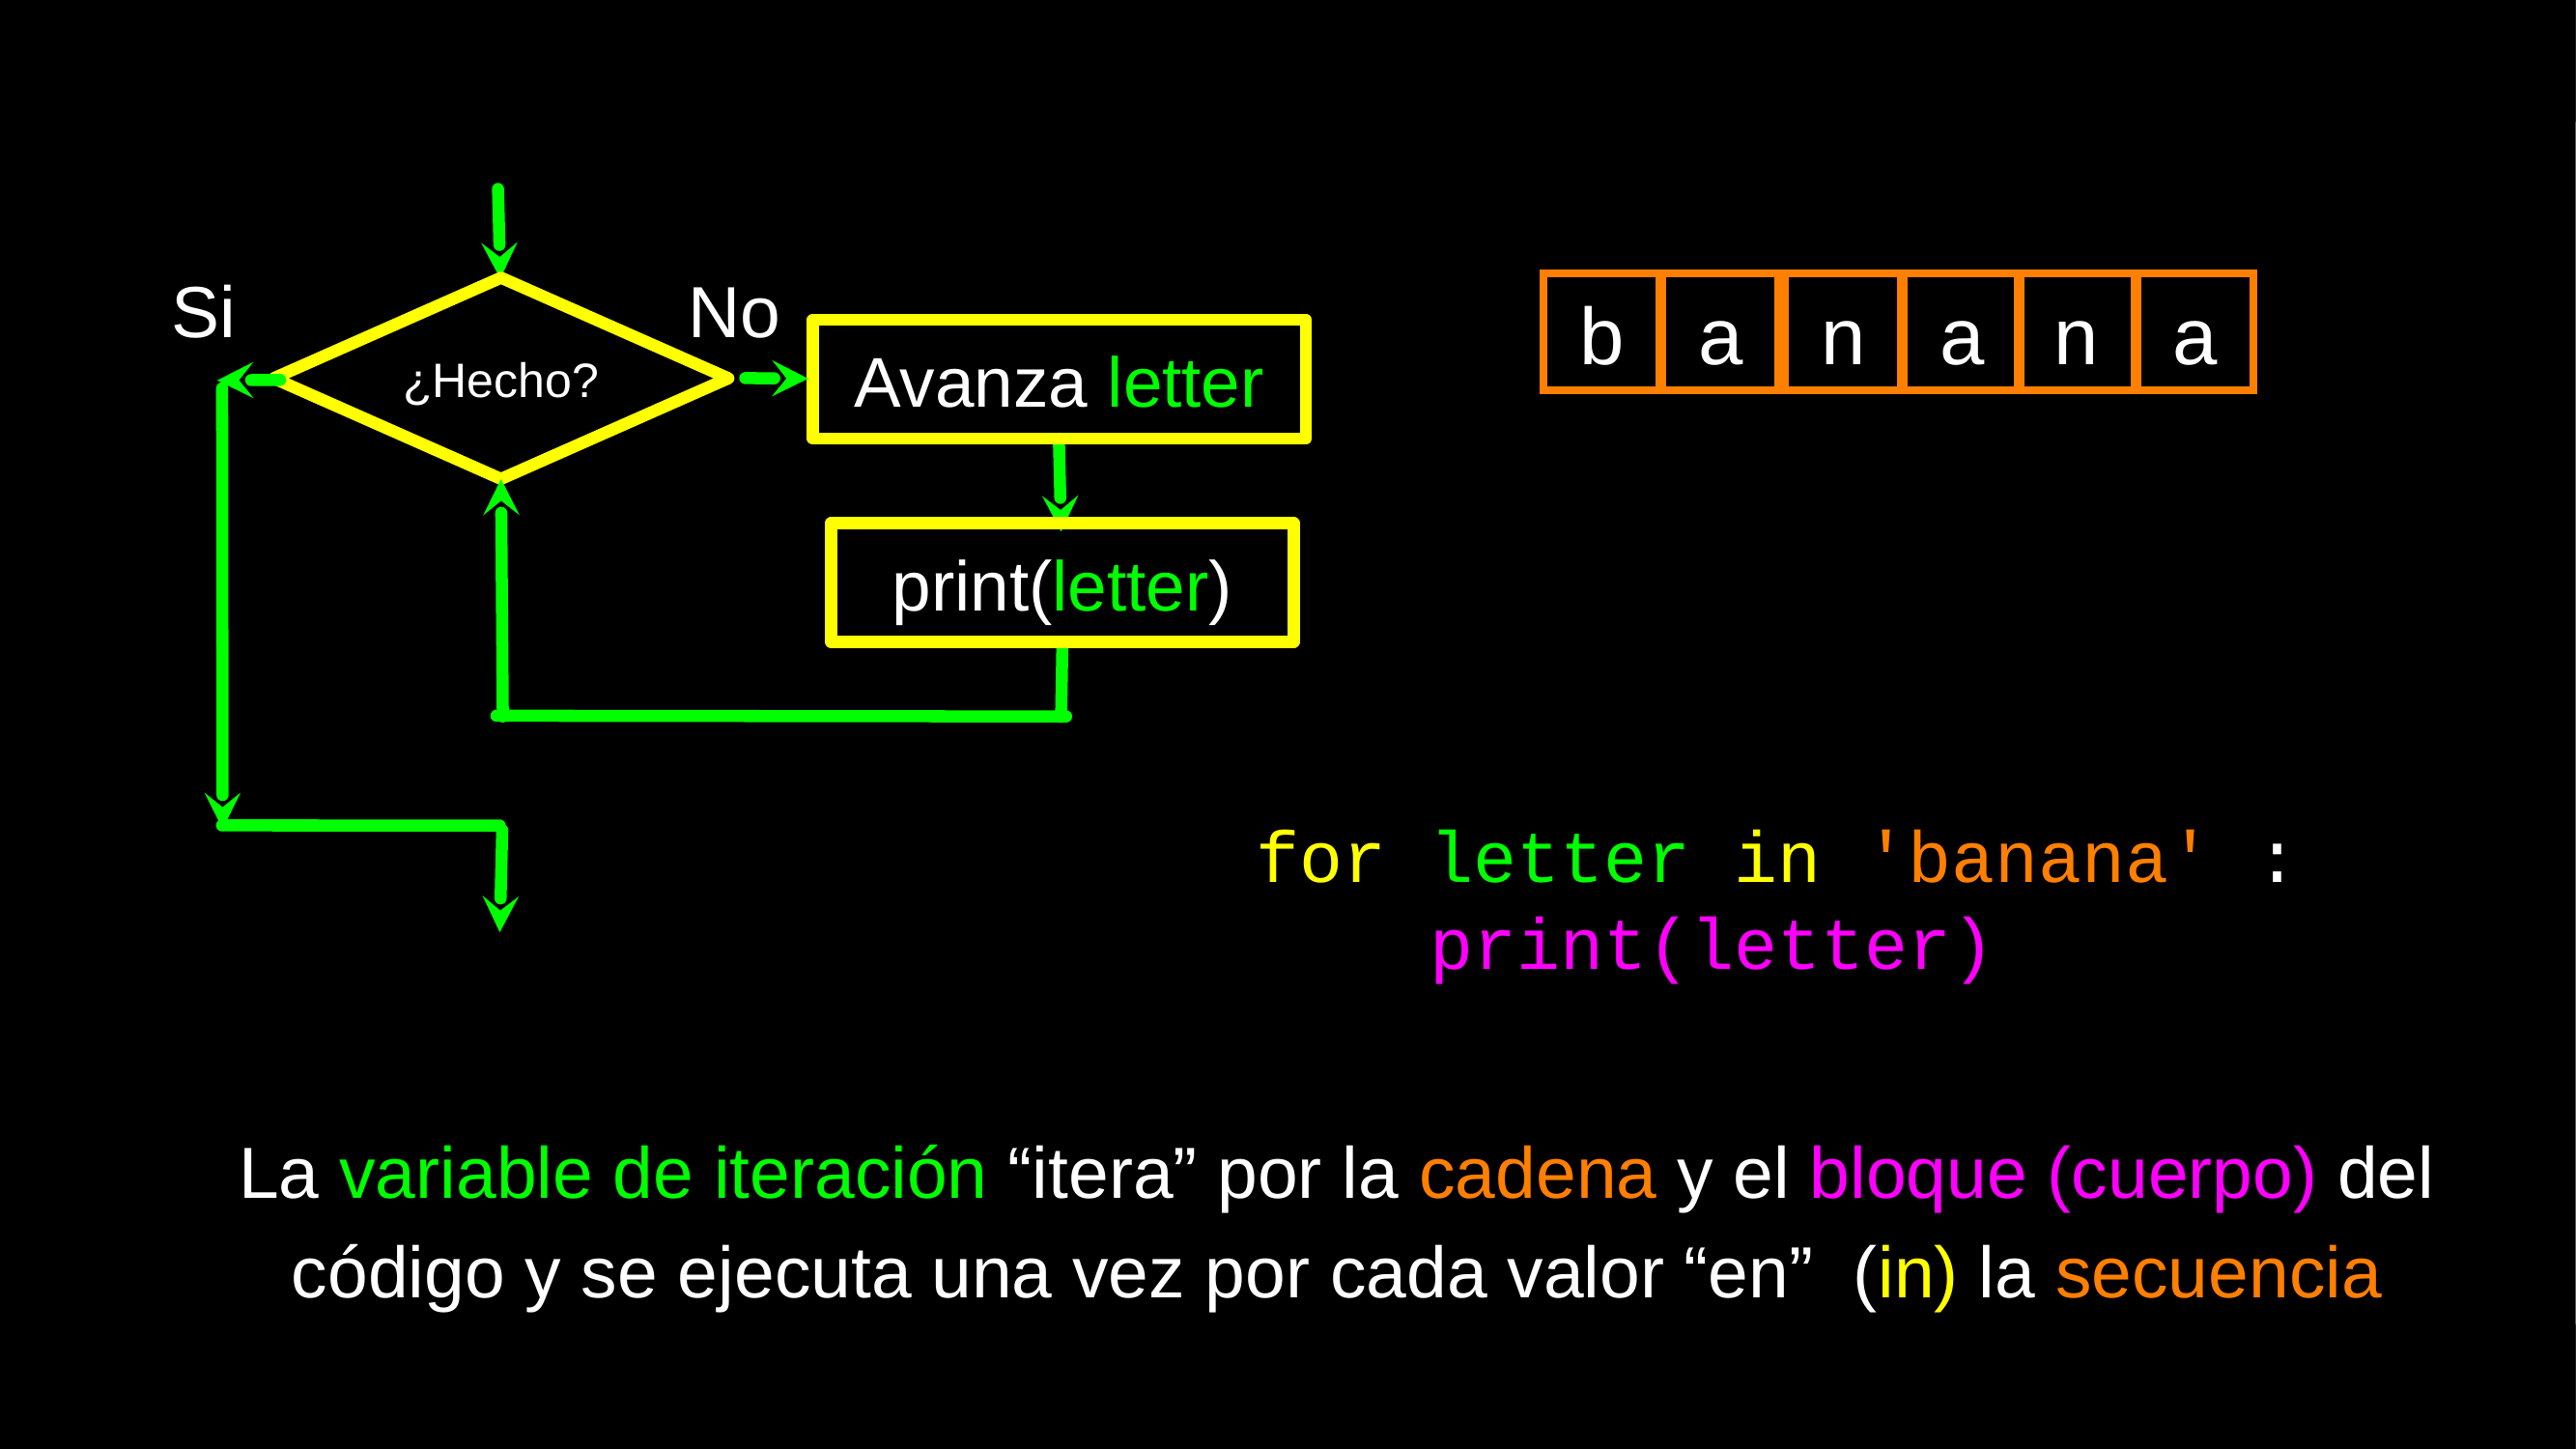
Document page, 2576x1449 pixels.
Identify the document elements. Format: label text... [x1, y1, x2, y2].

text_box La variable de iteración “itera” por la cadena y el bloque (cuerpo) del código y se ejecuta una vez por cada valor “en” (in) la secuencia [185, 1105, 2488, 1321]
text_box print(letter) [831, 523, 1294, 642]
text_box b [1543, 273, 1660, 391]
text_box n [1784, 273, 1902, 391]
text_box n [2018, 273, 2136, 391]
text_box a [1903, 273, 2018, 391]
text_box ¿Hecho? [283, 277, 729, 479]
text_box for letter in 'banana' : print(letter) [1256, 806, 2308, 987]
text_box Avanza letter [812, 320, 1307, 440]
text_box a [1661, 273, 1779, 391]
text_box No [677, 259, 793, 358]
text_box Si [133, 259, 274, 358]
text_box a [2137, 273, 2254, 391]
